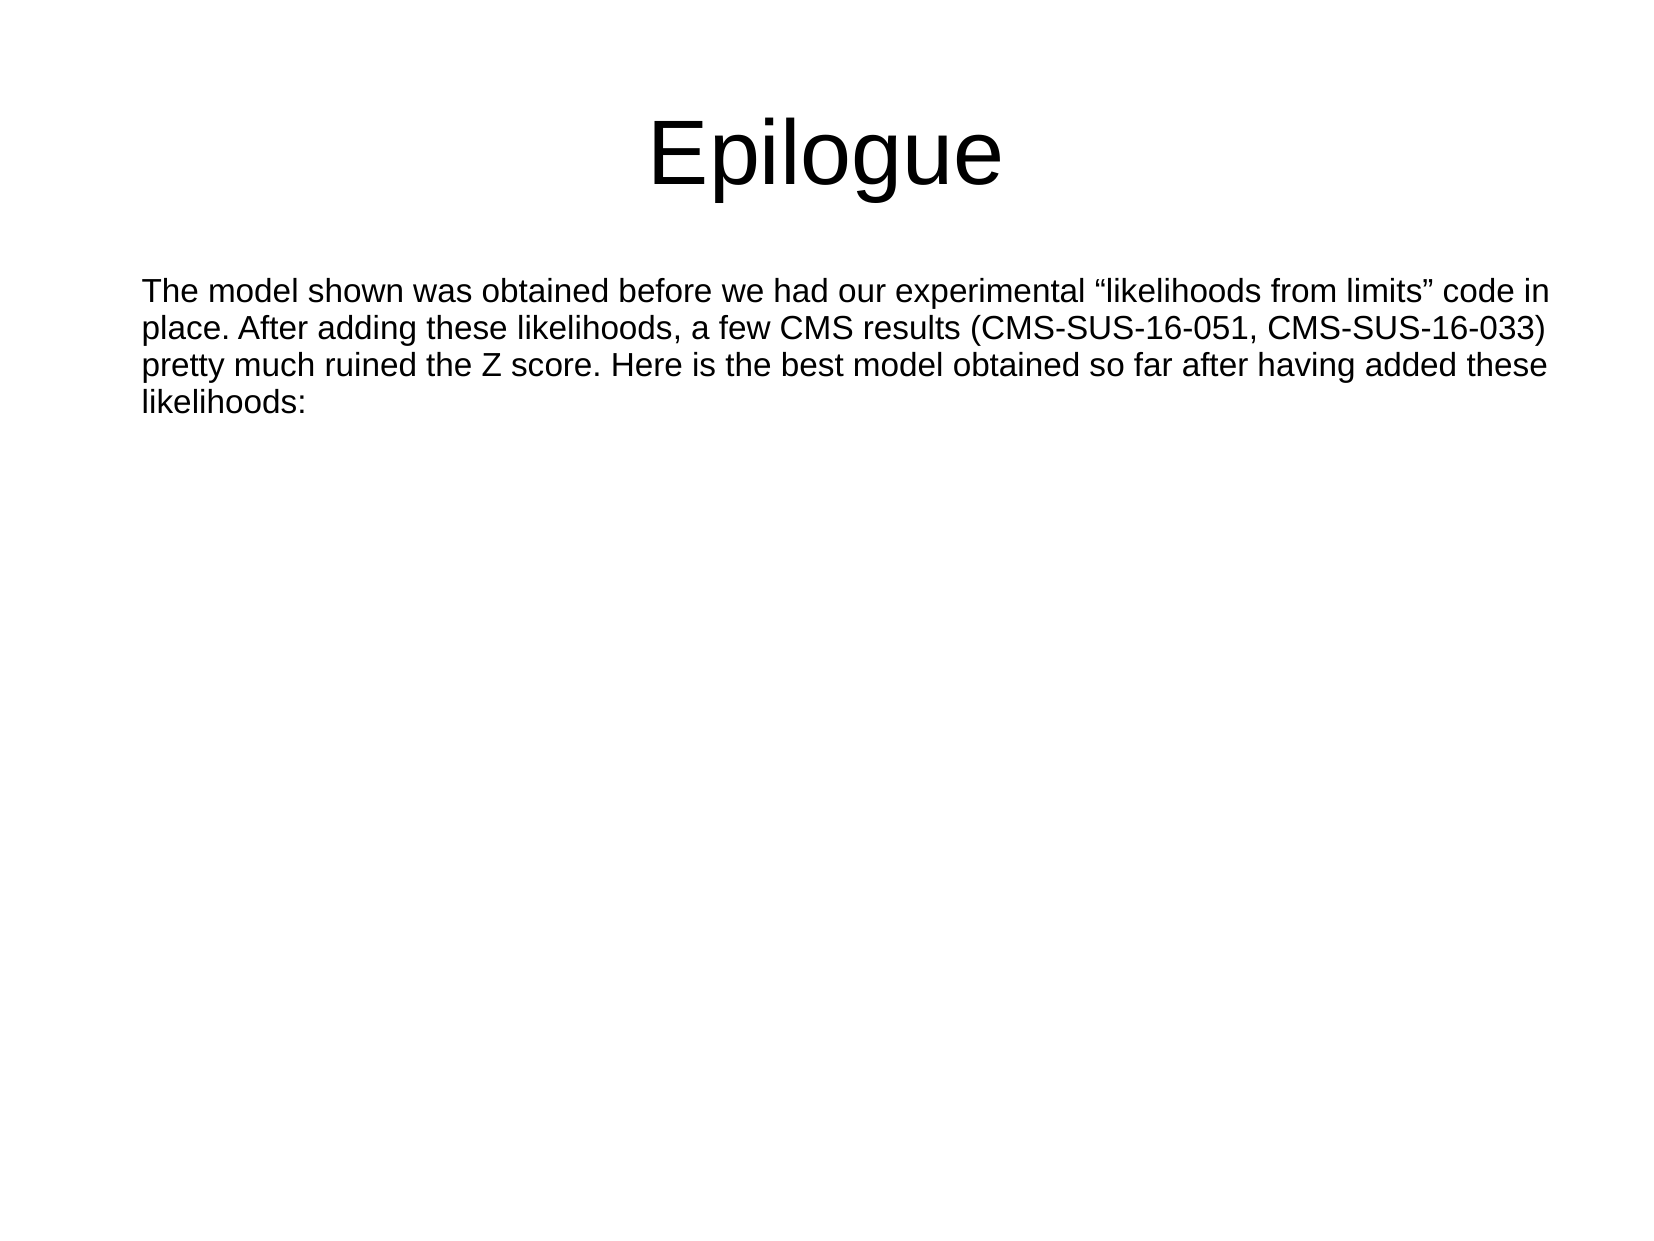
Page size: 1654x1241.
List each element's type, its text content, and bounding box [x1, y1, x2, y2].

list The model shown was obtained before we had our experimental “likelihoods from limits” code in place. After adding these likelihoods, a few CMS results (CMS-SUS-16-051, CMS-SUS-16-033) pretty much ruined the Z score. Here is the best model obtained so far after having added these likelihoods: [70, 272, 1559, 992]
title Epilogue [82, 49, 1571, 257]
